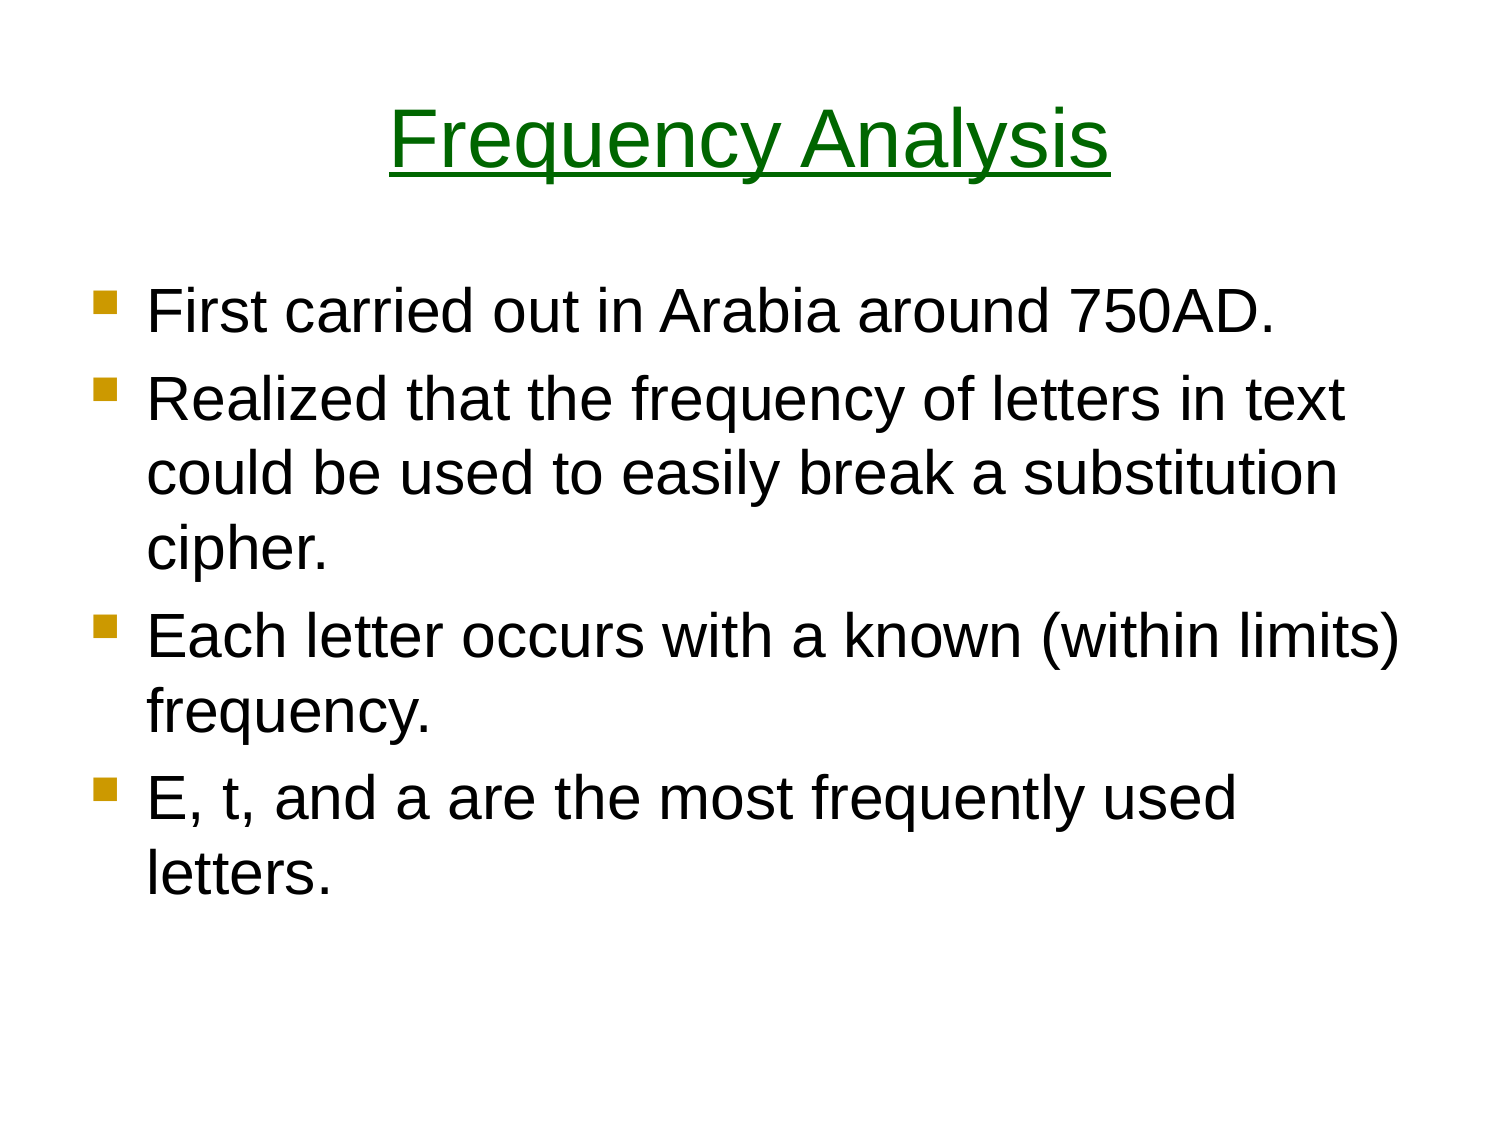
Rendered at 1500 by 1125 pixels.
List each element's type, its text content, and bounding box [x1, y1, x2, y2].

title Frequency Analysis [75, 88, 1425, 190]
list First carried out in Arabia around 750AD. Realized that the frequency of letters in text could be used to easily break a substitution cipher. Each letter occurs with a known (within limits) frequency. E, t, and a are the most frequently used letters. [75, 262, 1425, 1006]
